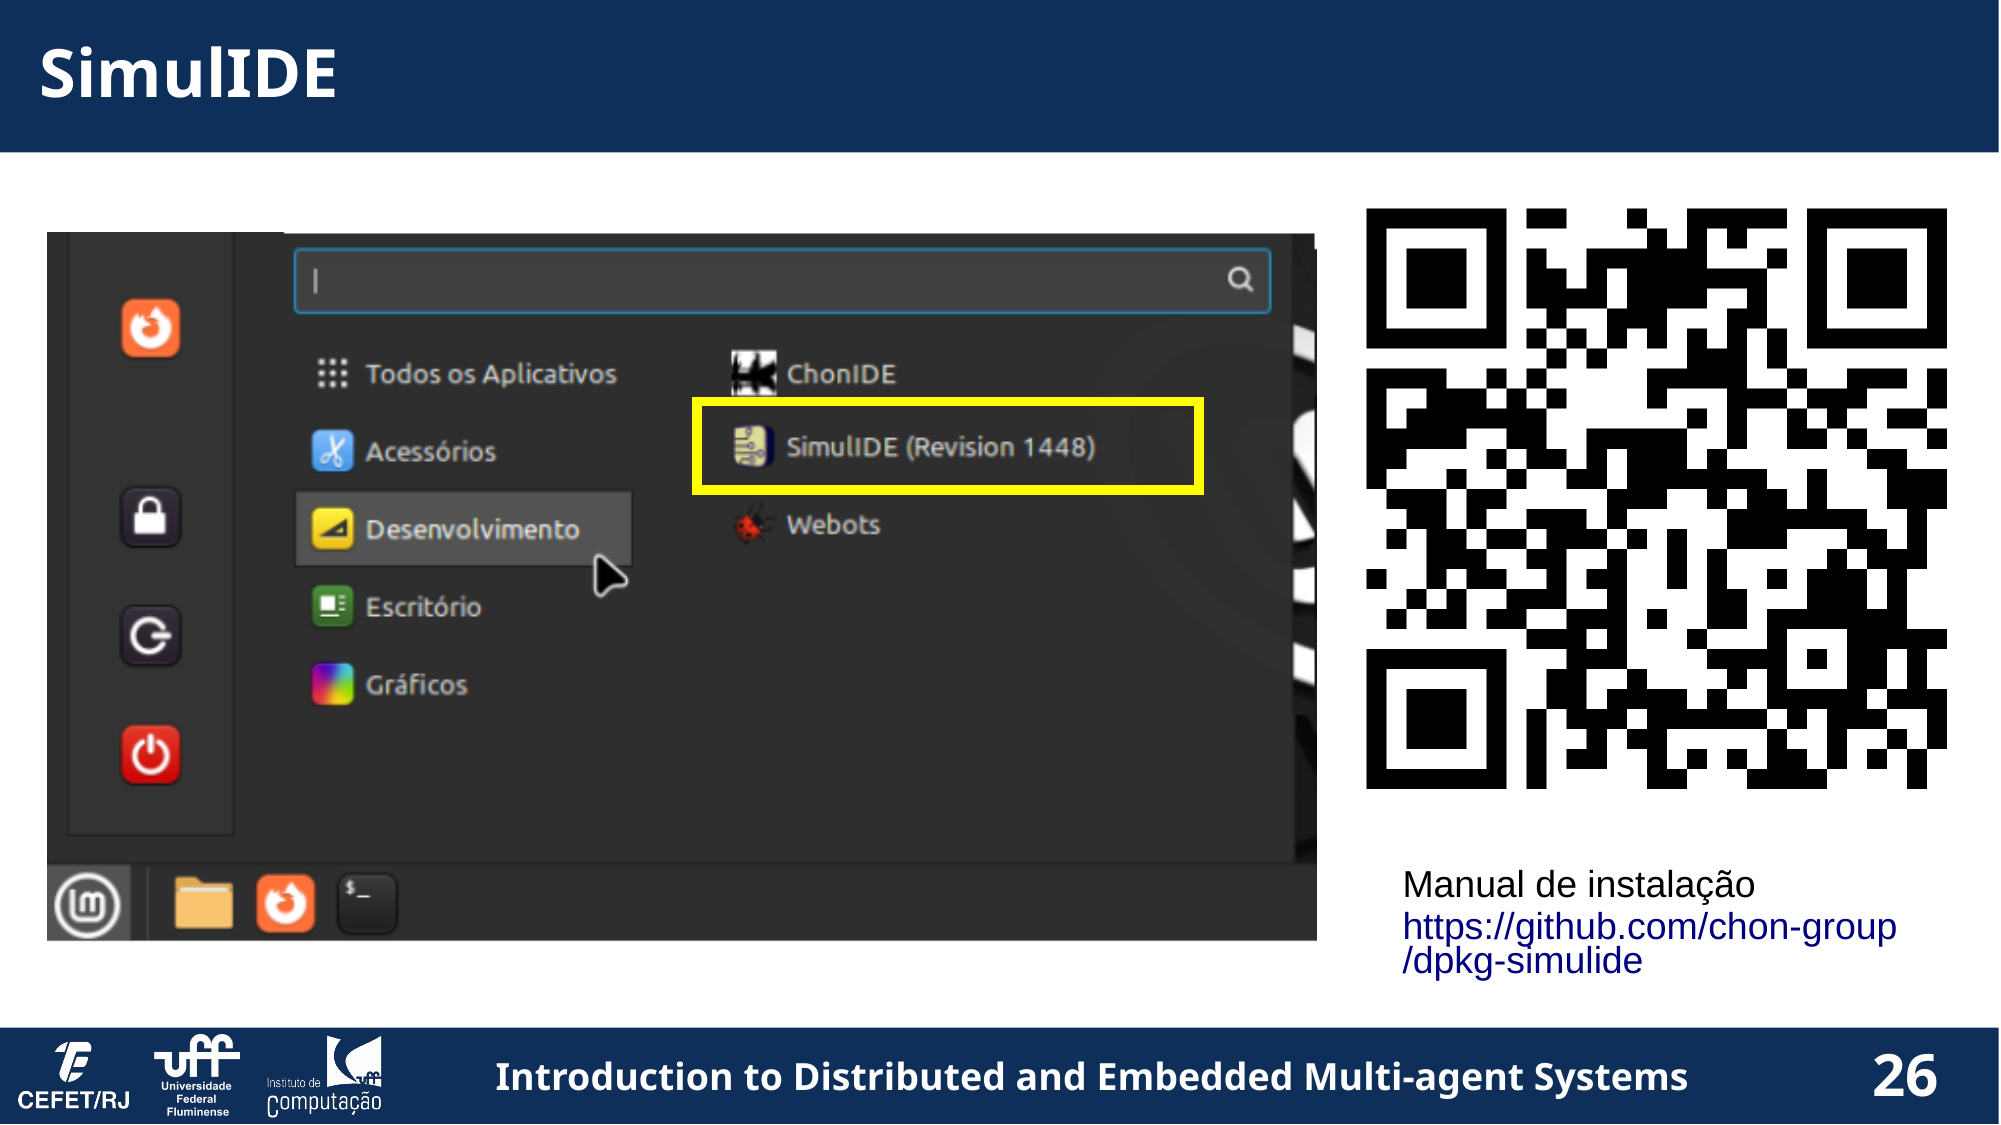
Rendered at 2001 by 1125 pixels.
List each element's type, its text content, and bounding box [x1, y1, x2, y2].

text_box Manual de instalaçãohttps://github.com/chon-group/dpkg-simulide [1387, 856, 1918, 998]
picture [265, 1033, 383, 1118]
text_box SimulIDE [25, 23, 1998, 116]
picture [47, 232, 1317, 949]
picture [18, 1021, 129, 1125]
picture [153, 1033, 241, 1121]
picture [1346, 188, 1967, 810]
